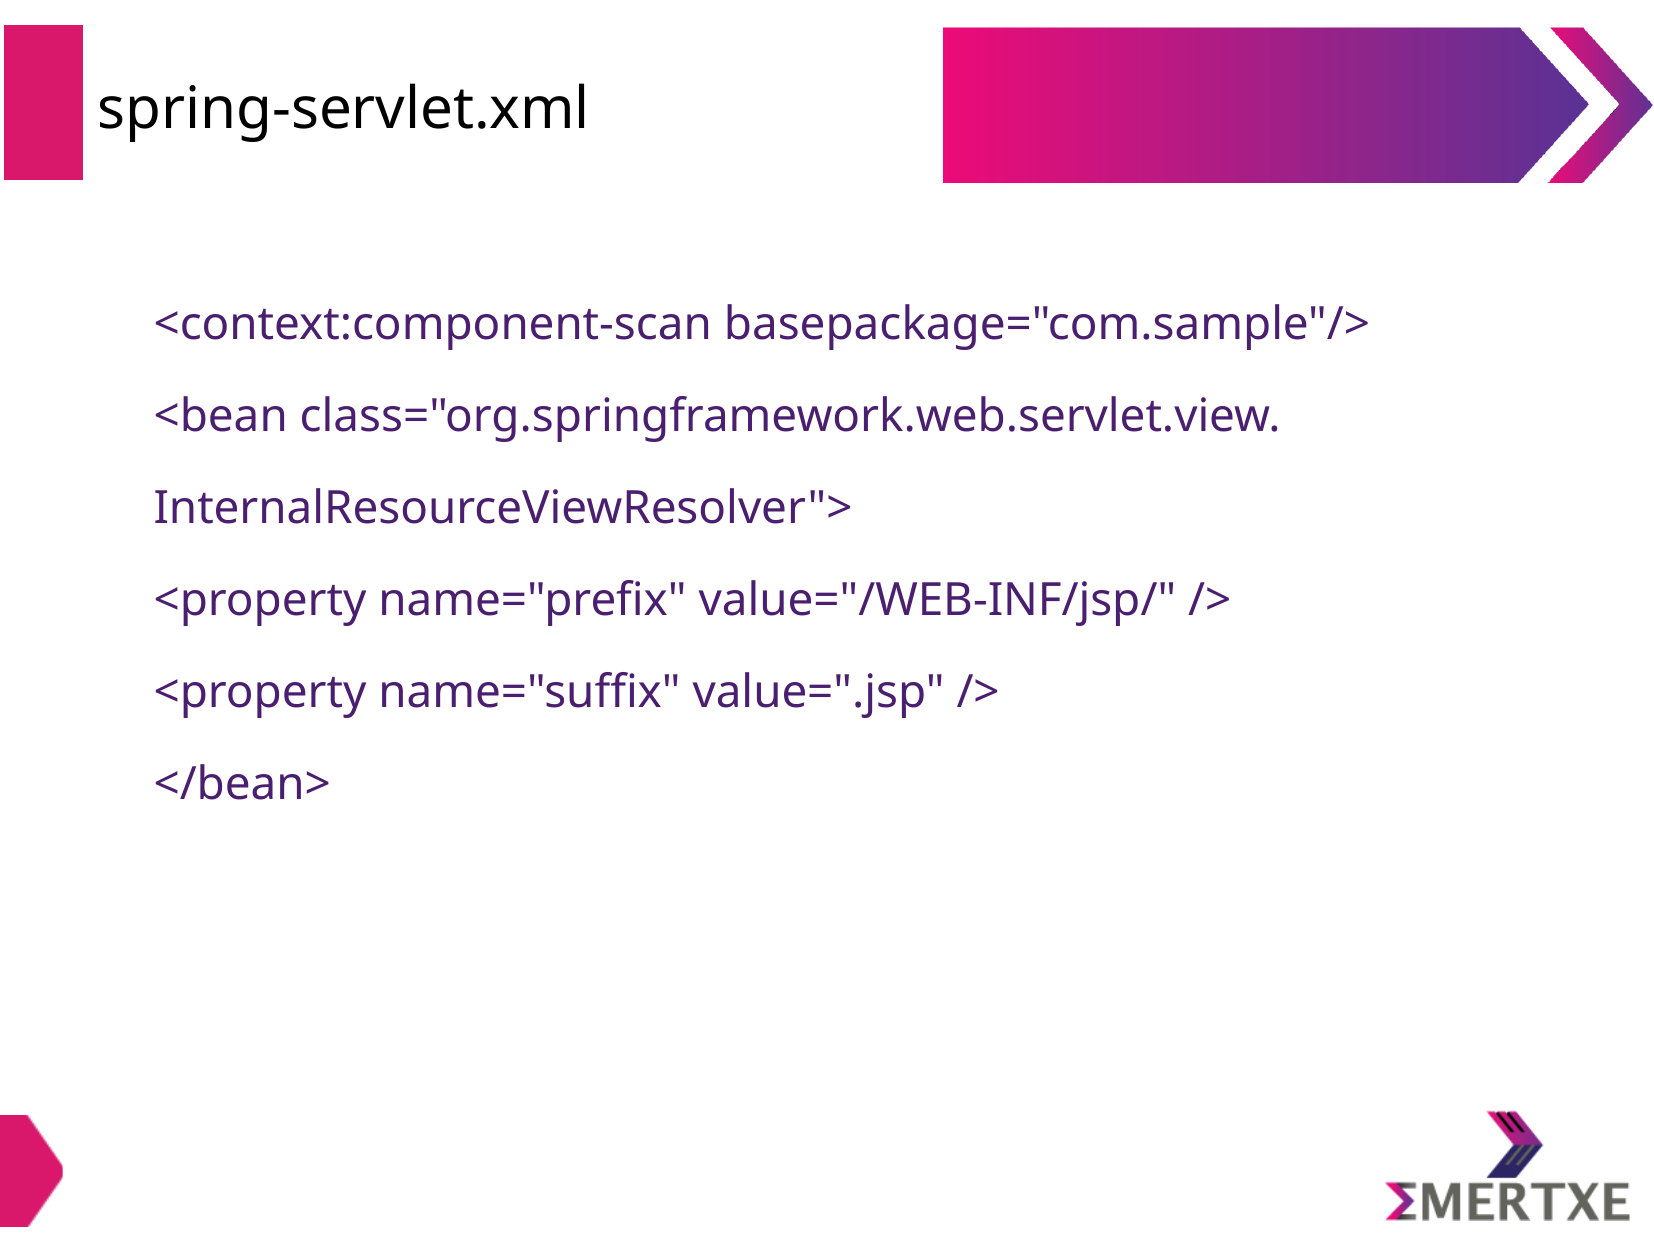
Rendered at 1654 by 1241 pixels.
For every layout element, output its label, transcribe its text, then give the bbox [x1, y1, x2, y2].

list <context:component-scan basepackage="com.sample"/> <bean class="org.springframework.web.servlet.view. InternalResourceViewResolver"> <property name="prefix" value="/WEB-INF/jsp/" /> <property name="suffix" value=".jsp" /> </bean> [82, 290, 1571, 1010]
picture [1571, 27, 1653, 183]
title spring-servlet.xml [82, 2, 1571, 210]
picture [1385, 1107, 1631, 1221]
